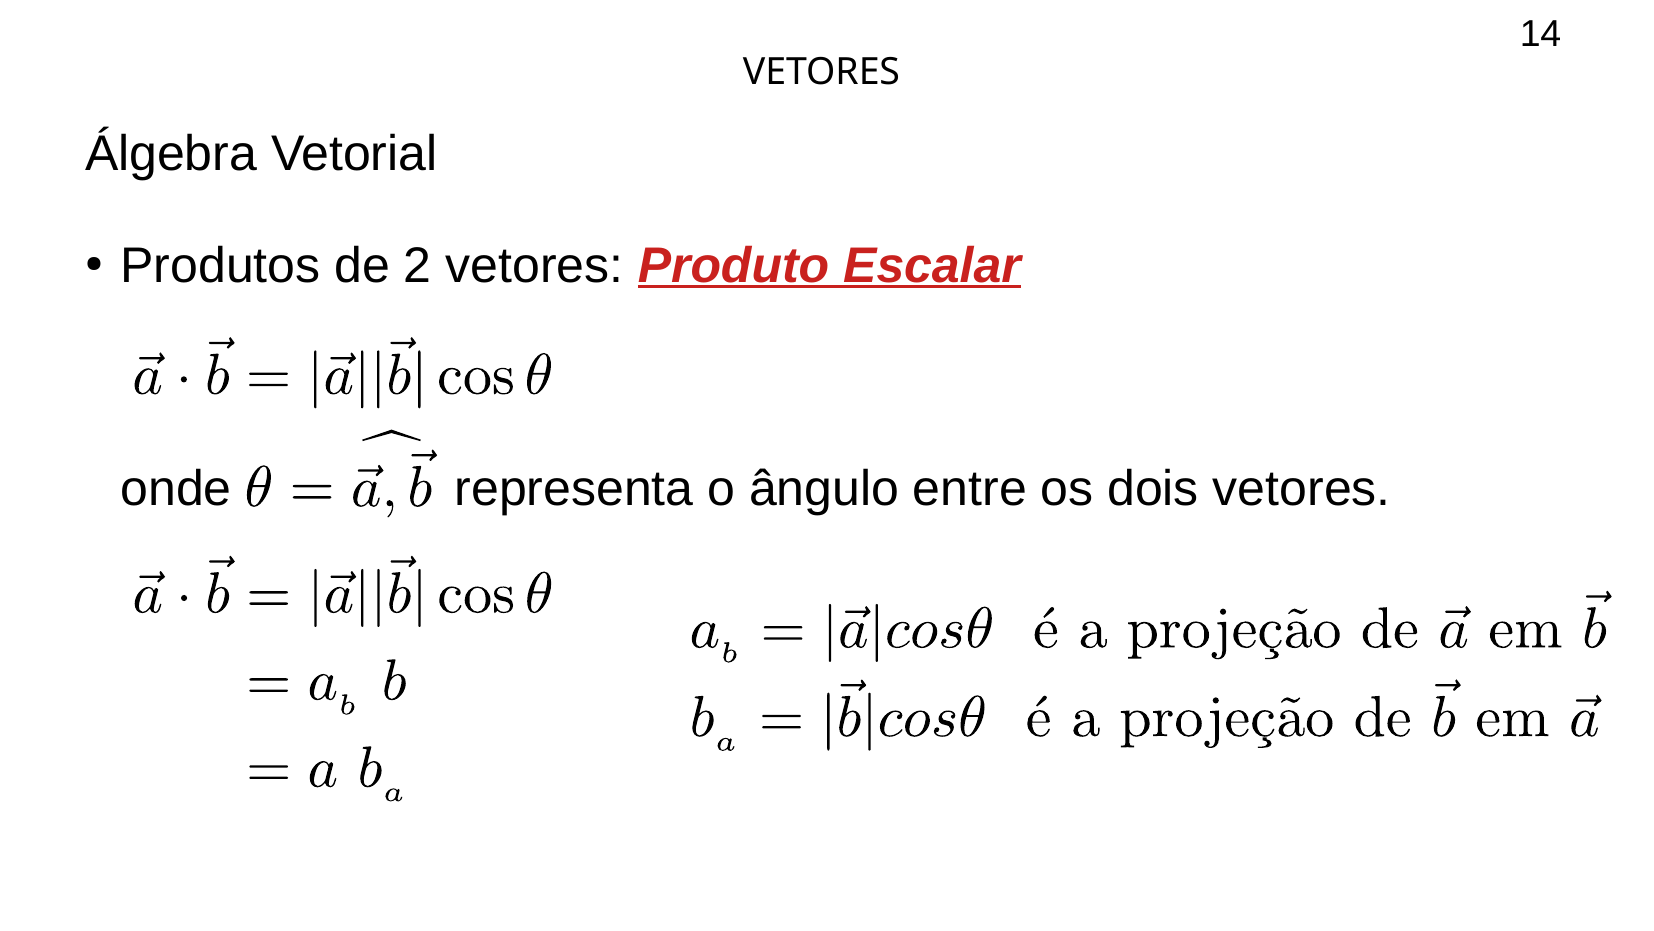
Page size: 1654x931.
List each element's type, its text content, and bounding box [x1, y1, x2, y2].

picture [126, 553, 554, 804]
picture [126, 334, 554, 411]
picture [687, 677, 1604, 754]
text_box Álgebra Vetorial Produtos de 2 vetores: Produto Escalar onde representa o ângulo entre os dois vetores. [70, 118, 1613, 635]
text_box <number> [1505, 4, 1654, 75]
text_box VETORES [728, 11, 937, 93]
picture [244, 429, 438, 518]
picture [687, 588, 1614, 665]
